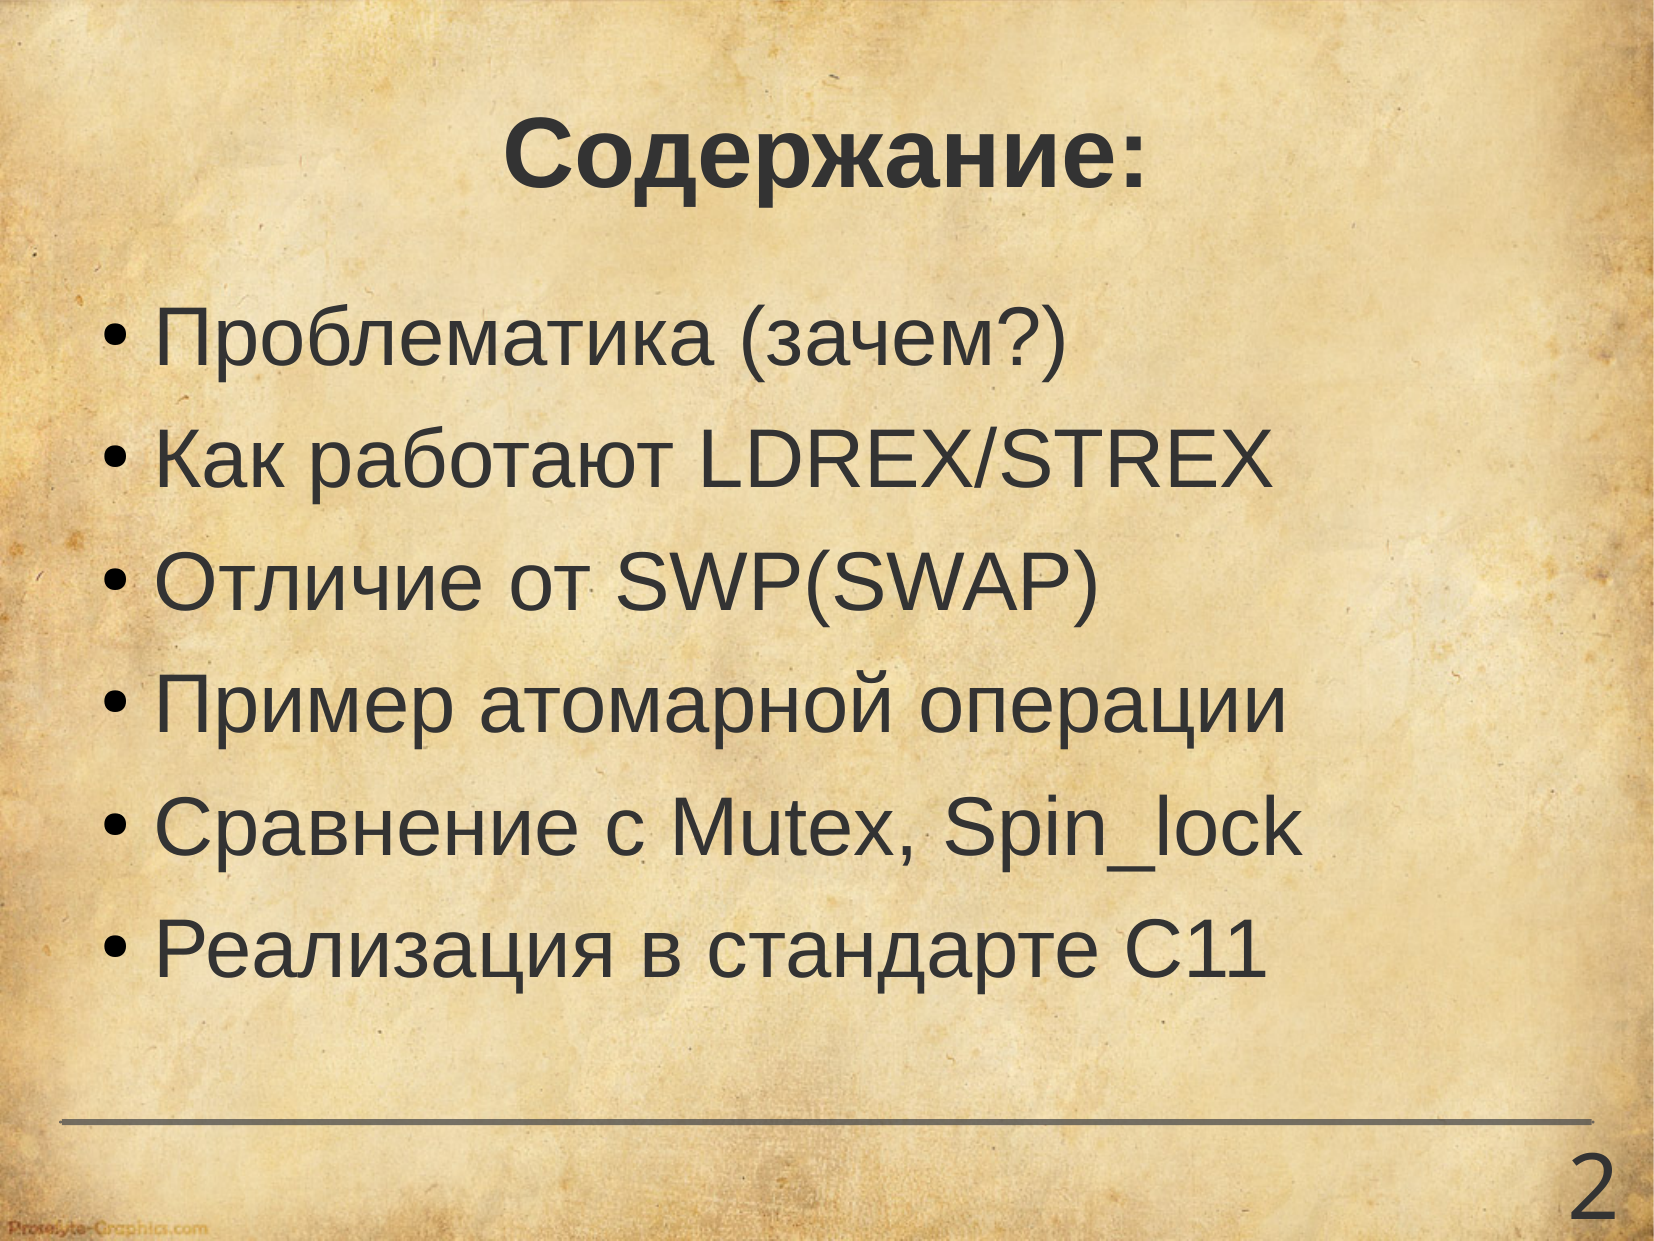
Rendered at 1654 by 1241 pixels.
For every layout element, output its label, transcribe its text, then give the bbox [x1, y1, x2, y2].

picture [0, 0, 1654, 1241]
title Содержание: [82, 49, 1571, 257]
list Проблематика (зачем?) Как работают LDREX/STREX Отличие от SWP(SWAP) Пример атомарной операции Сравнение с Mutex, Spin_lock Реализация в стандарте С11 [82, 290, 1571, 1109]
text_box <номер> [1553, 1114, 1648, 1236]
